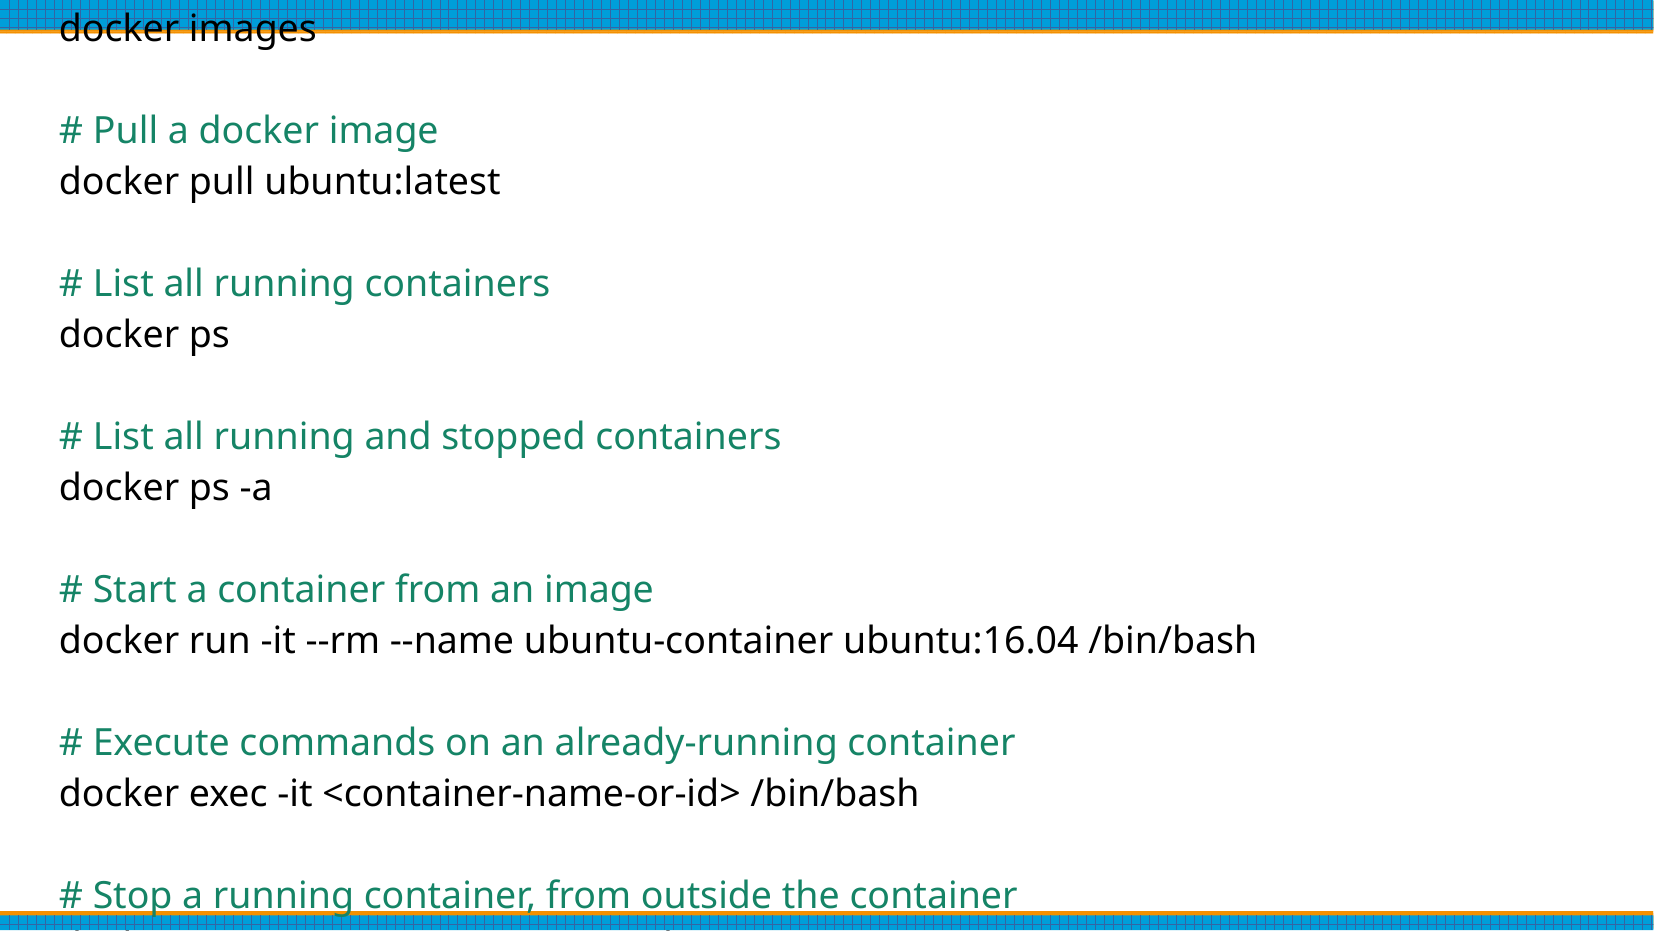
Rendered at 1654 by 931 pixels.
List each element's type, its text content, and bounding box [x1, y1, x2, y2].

subtitle # List all docker images docker images # Pull a docker image docker pull ubuntu:latest # List all running containers docker ps # List all running and stopped containers docker ps -a # Start a container from an image docker run -it --rm --name ubuntu-container ubuntu:16.04 /bin/bash # Execute commands on an already-running container docker exec -it <container-name-or-id> /bin/bash # Stop a running container, from outside the container docker stop <container-name-or-id> [59, 29, 1536, 931]
